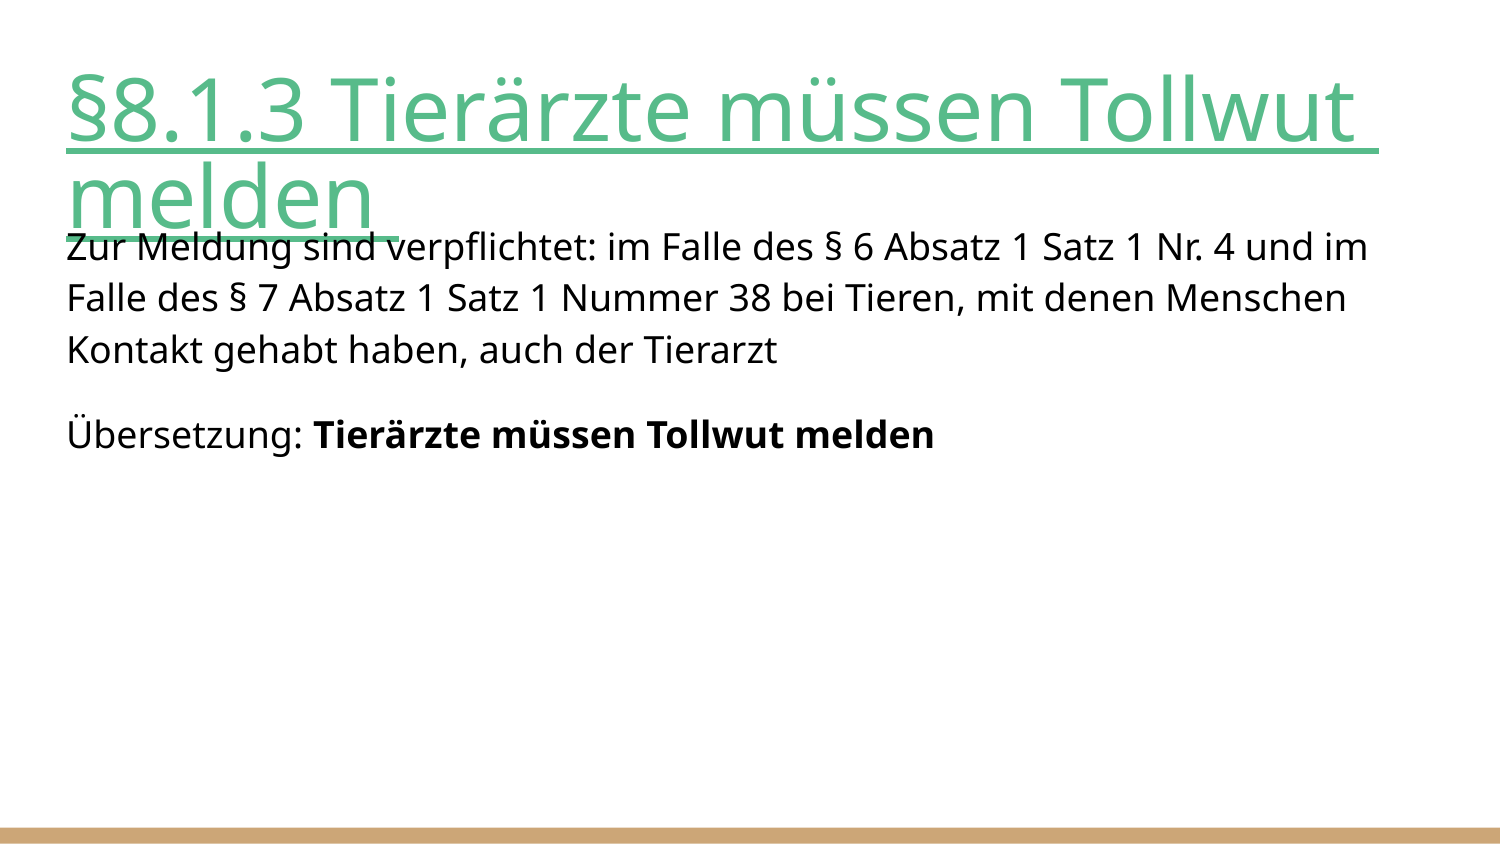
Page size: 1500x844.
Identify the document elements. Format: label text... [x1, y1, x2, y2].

list Zur Meldung sind verpflichtet: im Falle des § 6 Absatz 1 Satz 1 Nr. 4 und im Falle des § 7 Absatz 1 Satz 1 Nummer 38 bei Tieren, mit denen Menschen Kontakt gehabt haben, auch der Tierarzt Übersetzung: Tierärzte müssen Tollwut melden [51, 200, 1449, 752]
title §8.1.3 Tierärzte müssen Tollwut melden [51, 51, 1449, 189]
